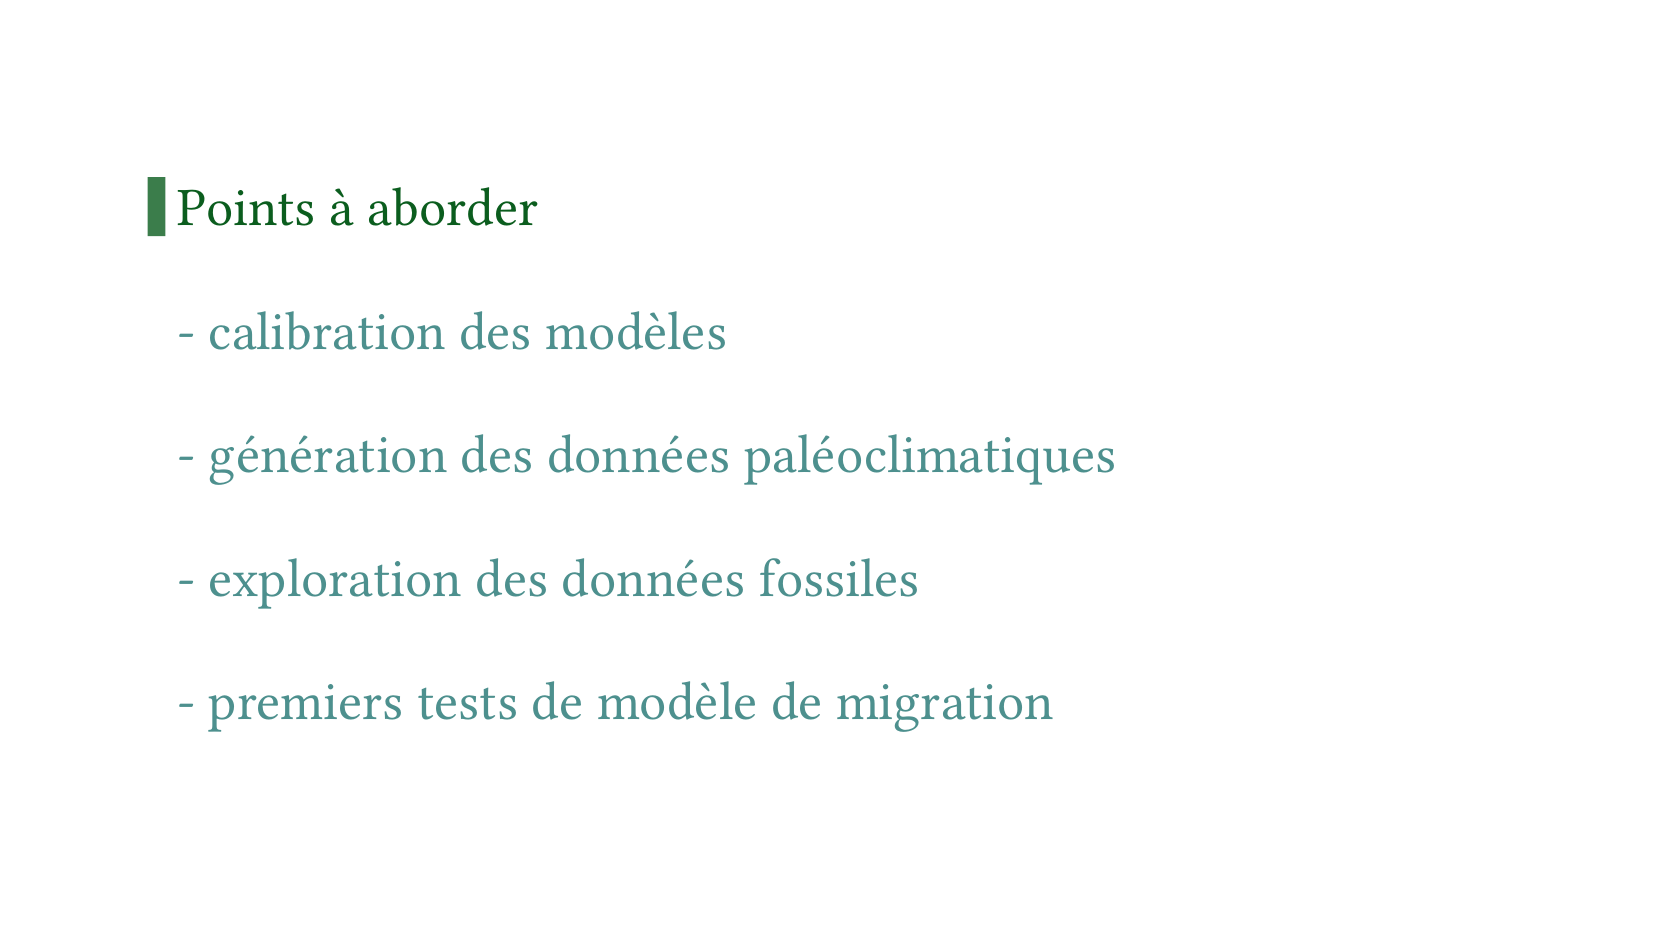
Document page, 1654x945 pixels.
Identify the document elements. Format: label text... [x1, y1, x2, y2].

subtitle Points à aborder - calibration des modèles - génération des données paléoclimatiques - exploration des données fossiles - premiers tests de modèle de migration [177, 177, 1571, 827]
text_box [147, 177, 166, 237]
